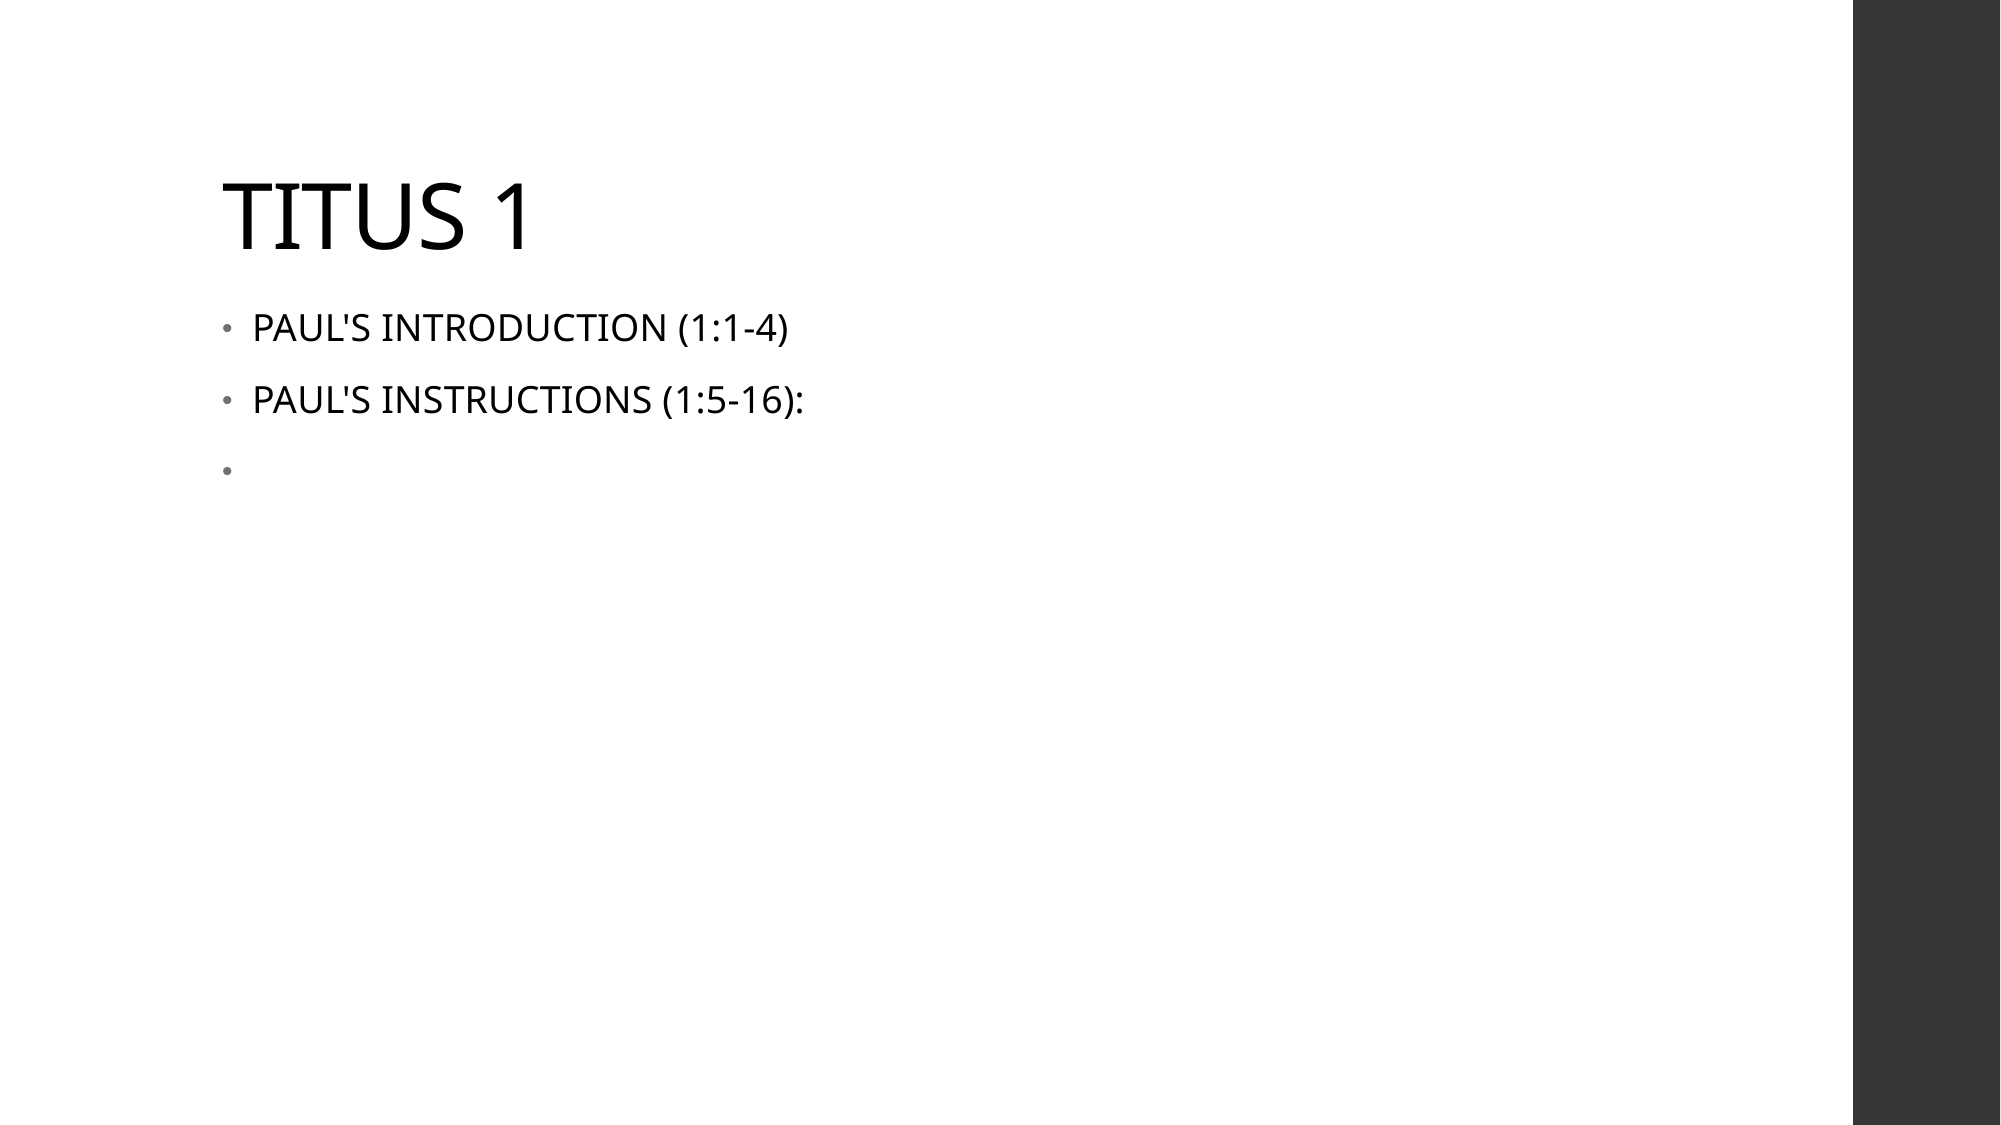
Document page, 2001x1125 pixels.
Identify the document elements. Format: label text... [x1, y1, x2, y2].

title TITUS 1 [206, 60, 1797, 278]
list PAUL'S INTRODUCTION (1:1-4) PAUL'S INSTRUCTIONS (1:5-16): [206, 299, 1617, 1014]
